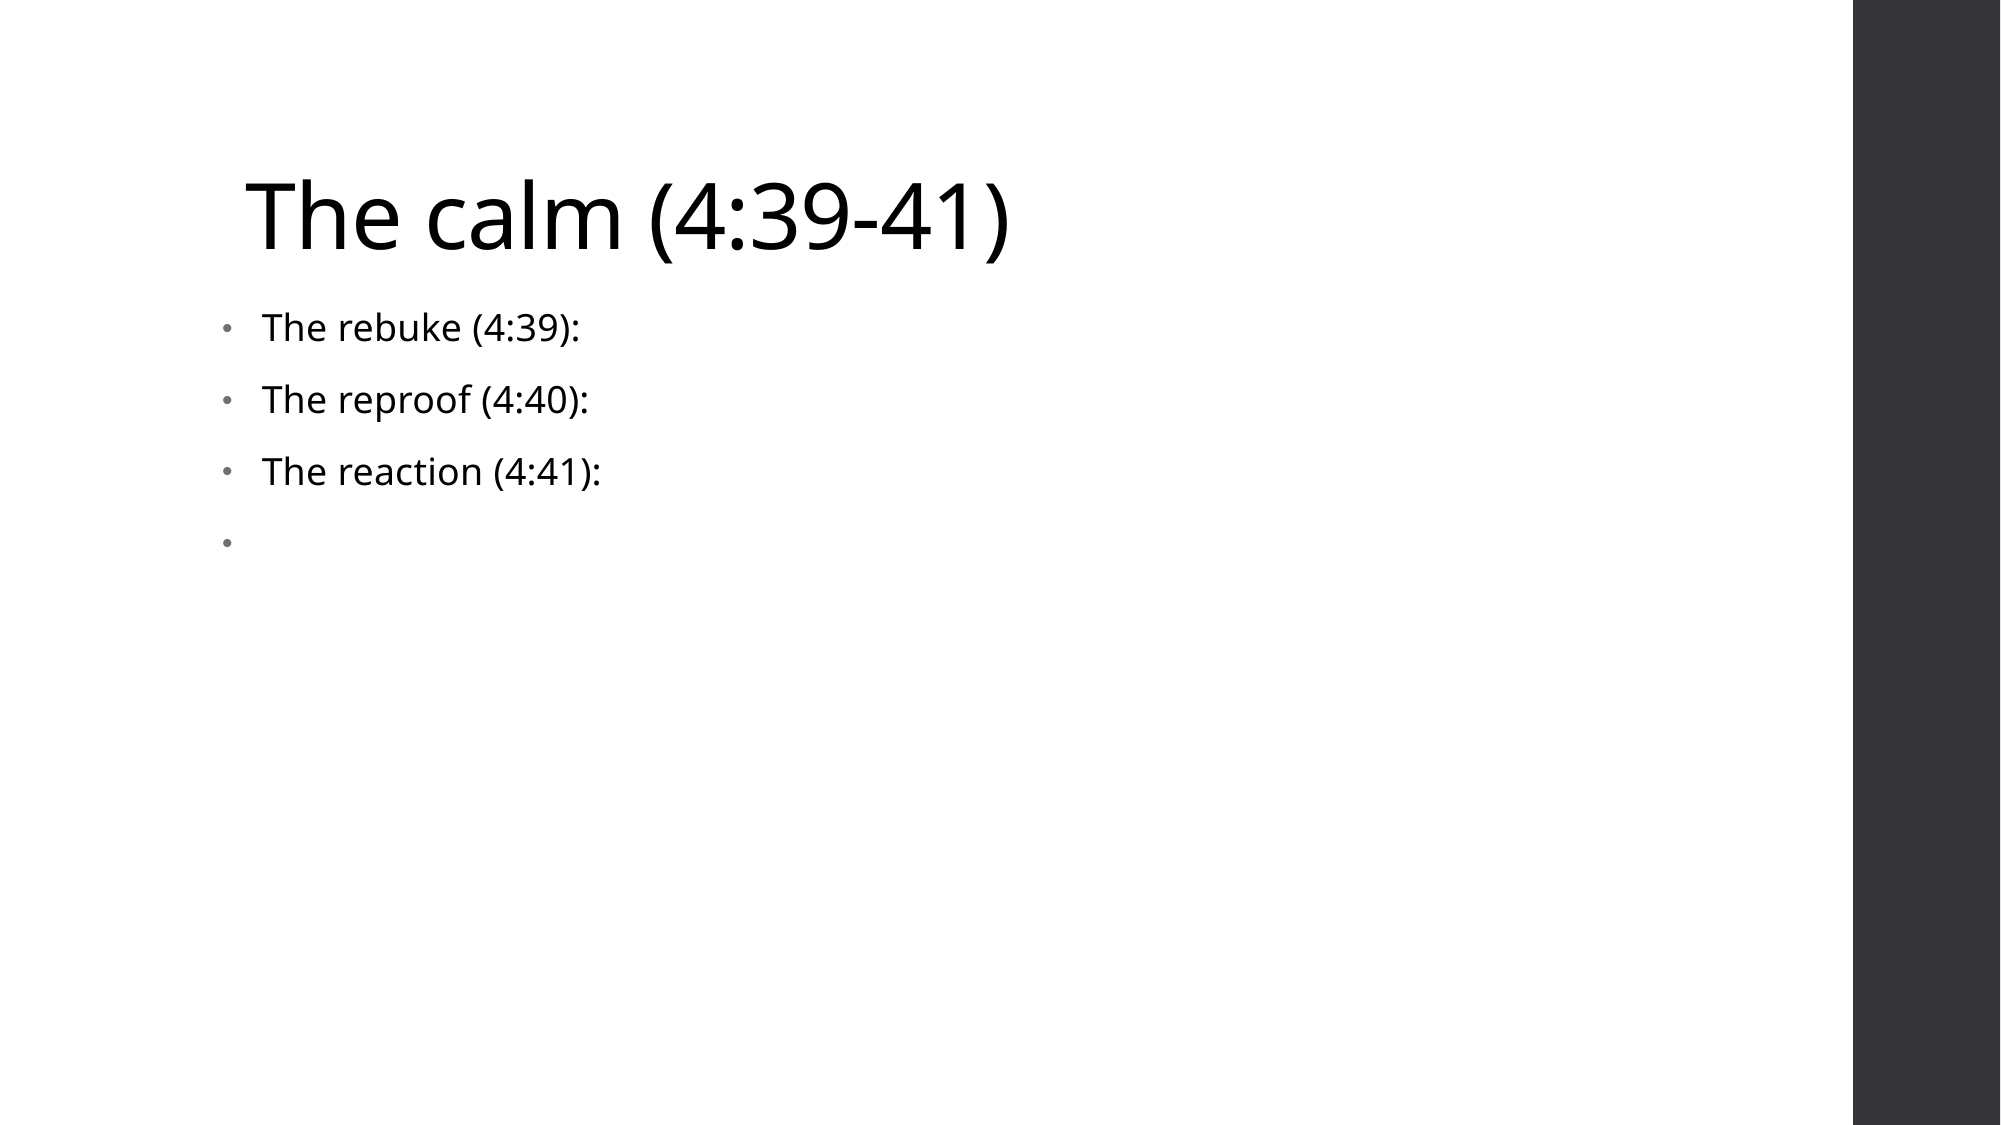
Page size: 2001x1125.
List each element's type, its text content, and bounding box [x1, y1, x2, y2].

list The rebuke (4:39): The reproof (4:40): The reaction (4:41): [206, 299, 1617, 1014]
title The calm (4:39-41) [206, 60, 1797, 278]
